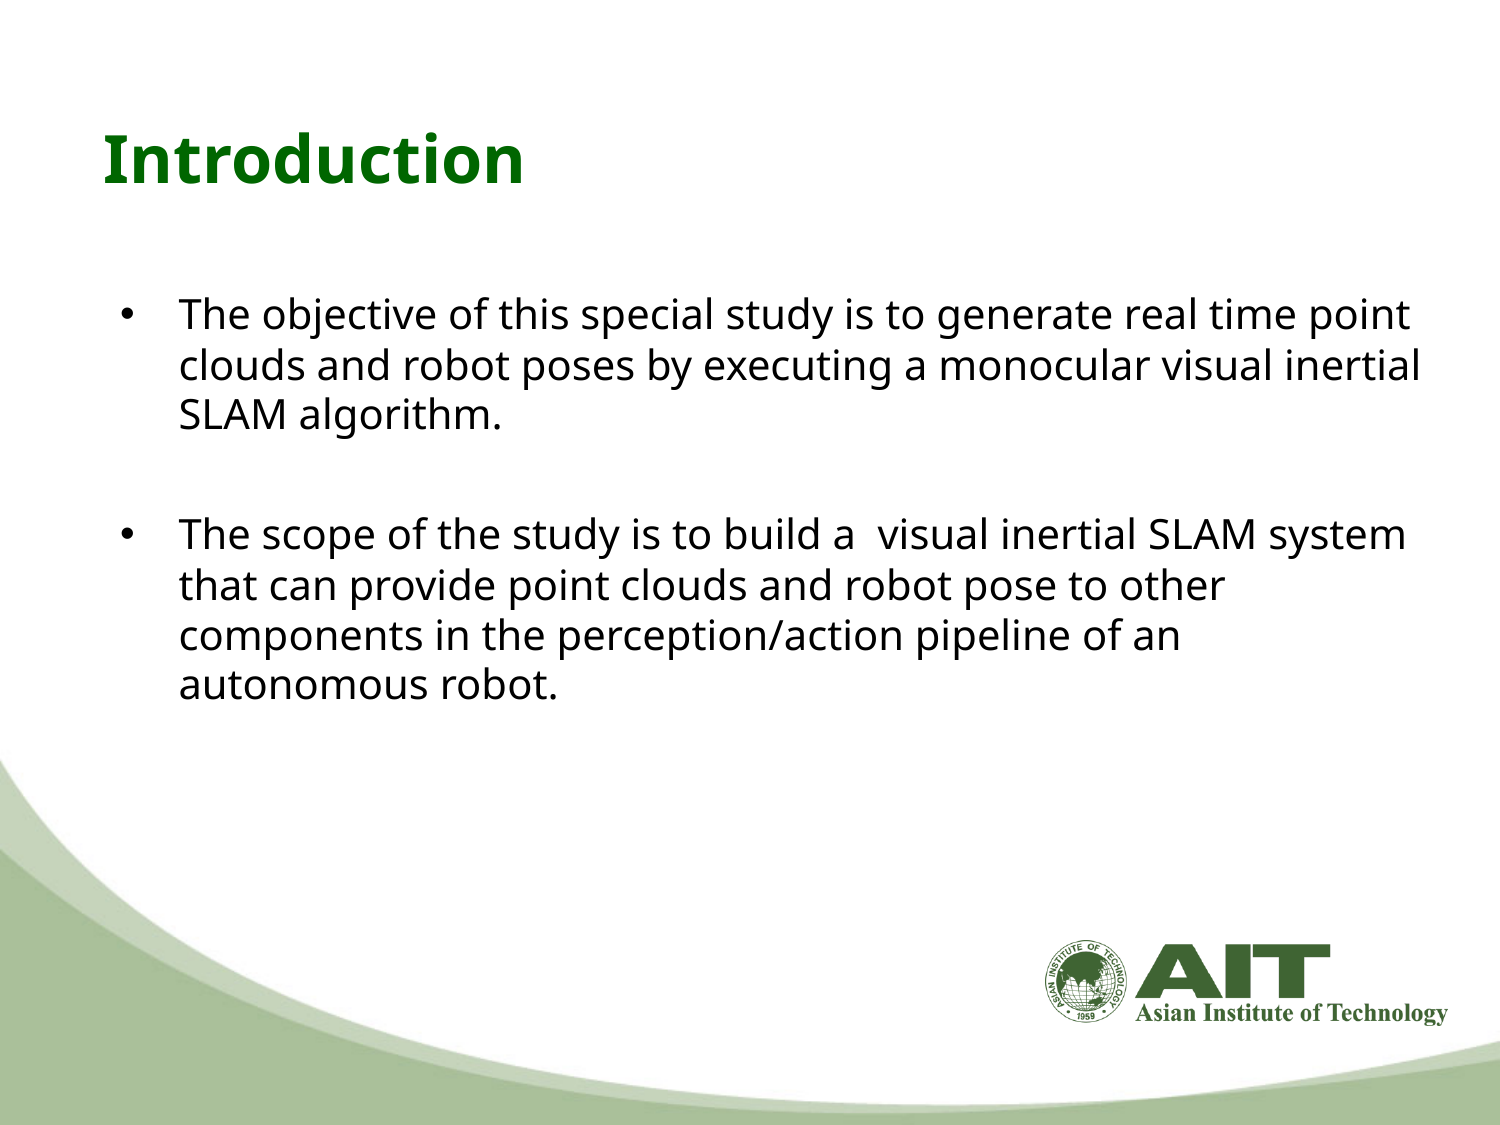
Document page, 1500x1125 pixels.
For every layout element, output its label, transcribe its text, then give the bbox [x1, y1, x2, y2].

title Introduction [88, 63, 1439, 251]
picture [0, 0, 1500, 1125]
list The objective of this special study is to generate real time point clouds and robot poses by executing a monocular visual inertial SLAM algorithm. The scope of the study is to build a visual inertial SLAM system that can provide point clouds and robot pose to other components in the perception/action pipeline of an autonomous robot. [88, 280, 1439, 1024]
